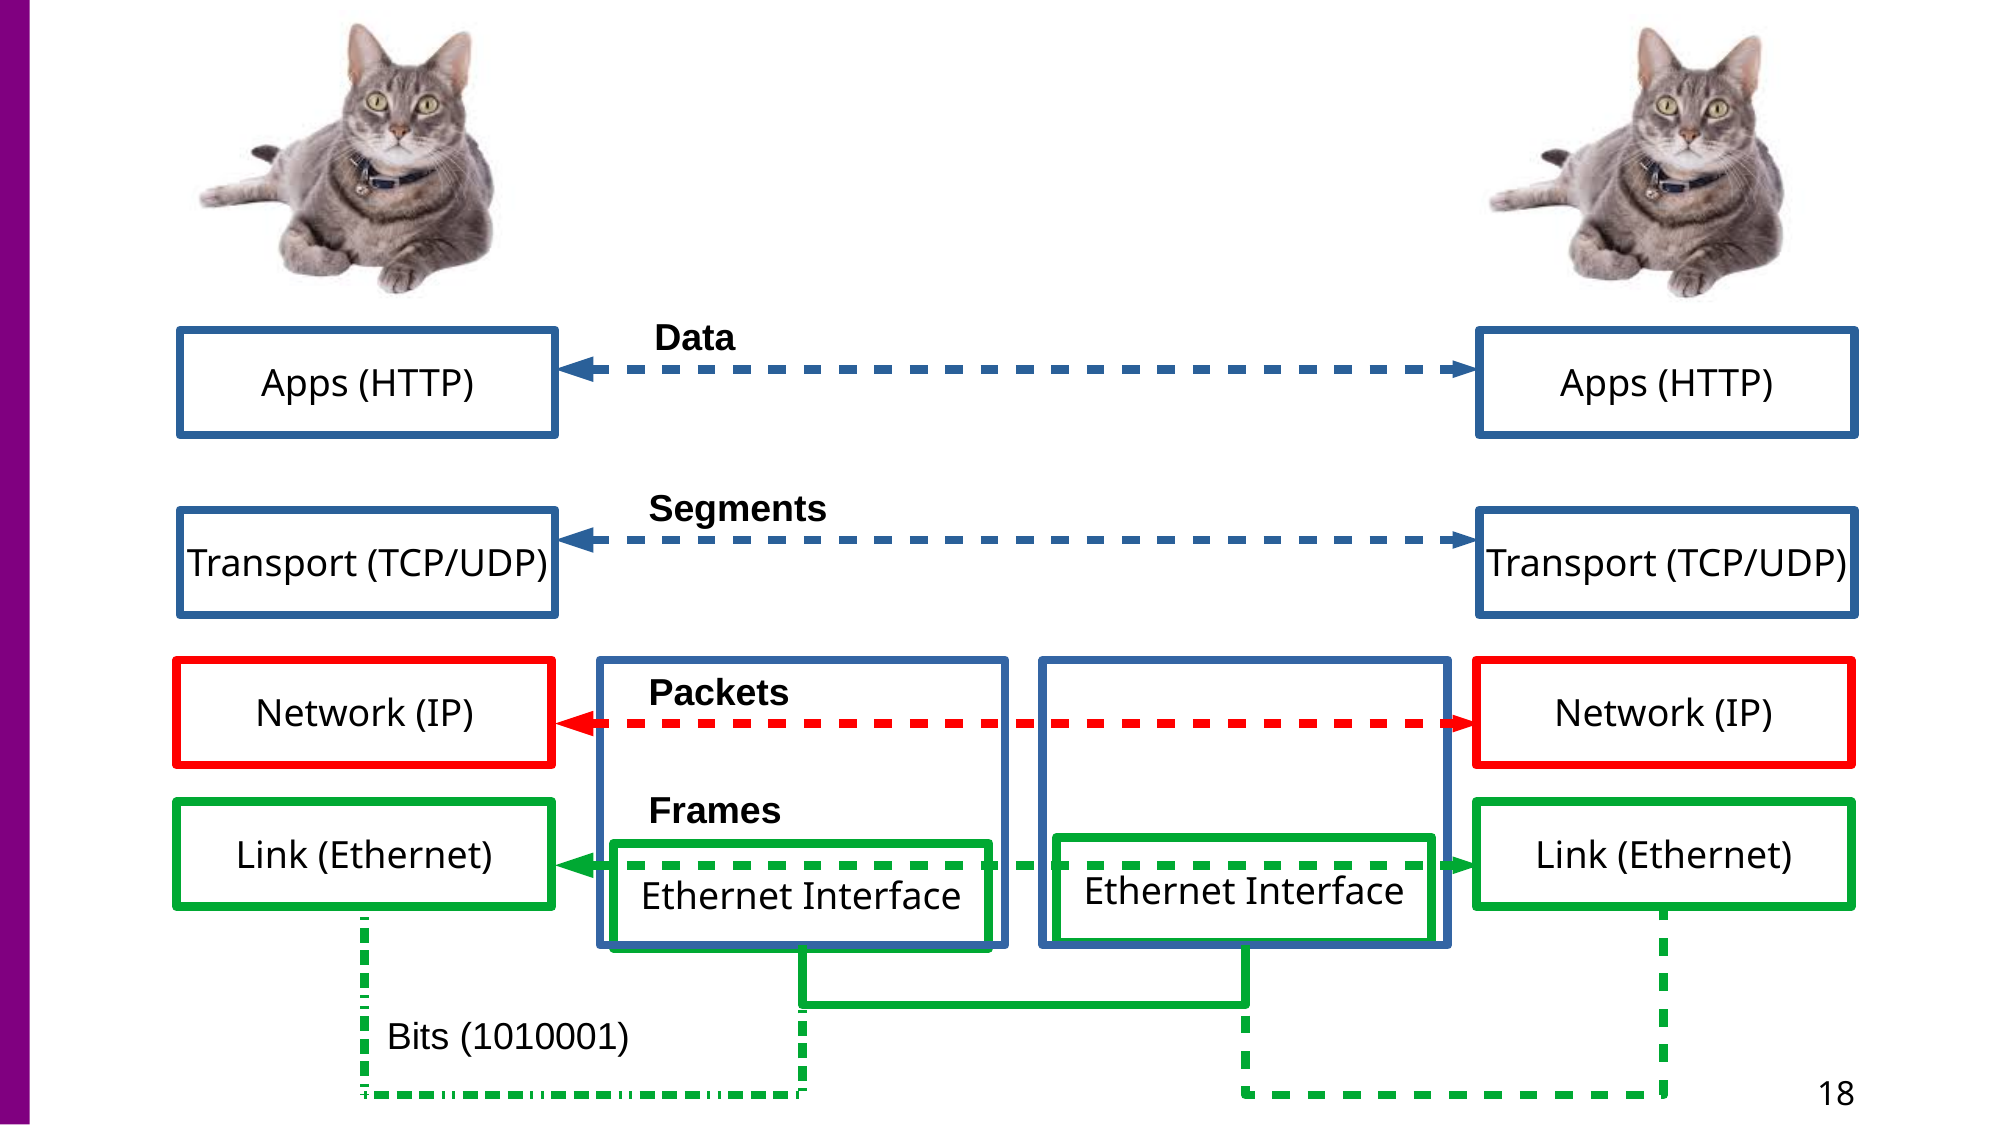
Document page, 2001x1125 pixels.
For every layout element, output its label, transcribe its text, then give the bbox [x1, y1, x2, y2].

picture [165, 10, 590, 300]
text_box Bits (1010001) [372, 1008, 646, 1066]
text_box Packets [633, 663, 805, 721]
text_box Transport (TCP/UDP) [1479, 510, 1855, 616]
text_box Segments [633, 479, 843, 537]
text_box Ethernet Interface [1056, 837, 1432, 941]
text_box Transport (TCP/UDP) [180, 510, 556, 616]
text_box Network (IP) [176, 660, 552, 766]
text_box Ethernet Interface [613, 843, 989, 941]
text_box Data [639, 309, 751, 367]
text_box Apps (HTTP) [1479, 329, 1855, 436]
text_box Link (Ethernet) [176, 801, 552, 907]
picture [1455, 14, 1880, 305]
text_box Link (Ethernet) [1476, 801, 1852, 907]
text_box Network (IP) [1476, 660, 1852, 766]
text_box Apps (HTTP) [180, 329, 556, 436]
text_box Frames [633, 781, 797, 839]
